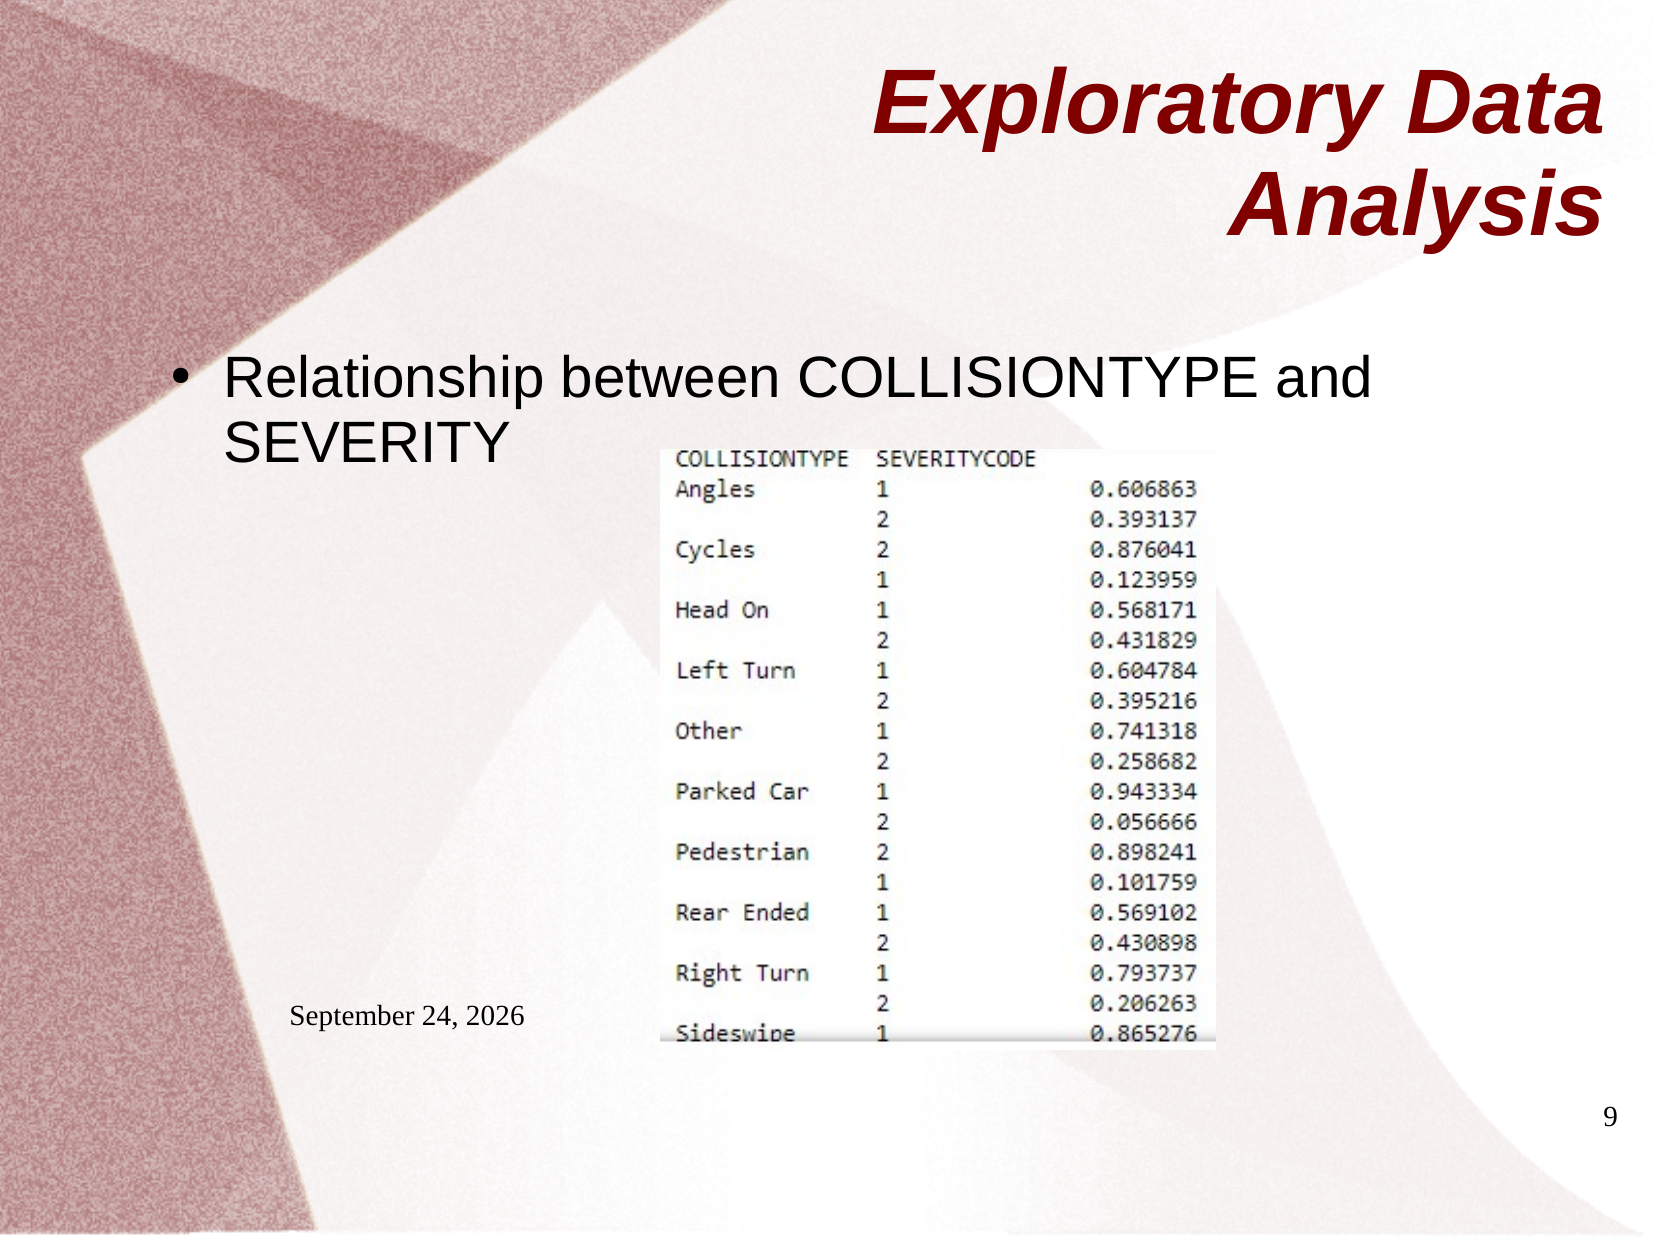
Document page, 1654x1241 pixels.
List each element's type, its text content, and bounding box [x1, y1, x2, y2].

list Relationship between COLLISIONTYPE and SEVERITY [152, 344, 1534, 976]
picture [0, 0, 1654, 1241]
title Exploratory Data Analysis [596, 49, 1607, 257]
